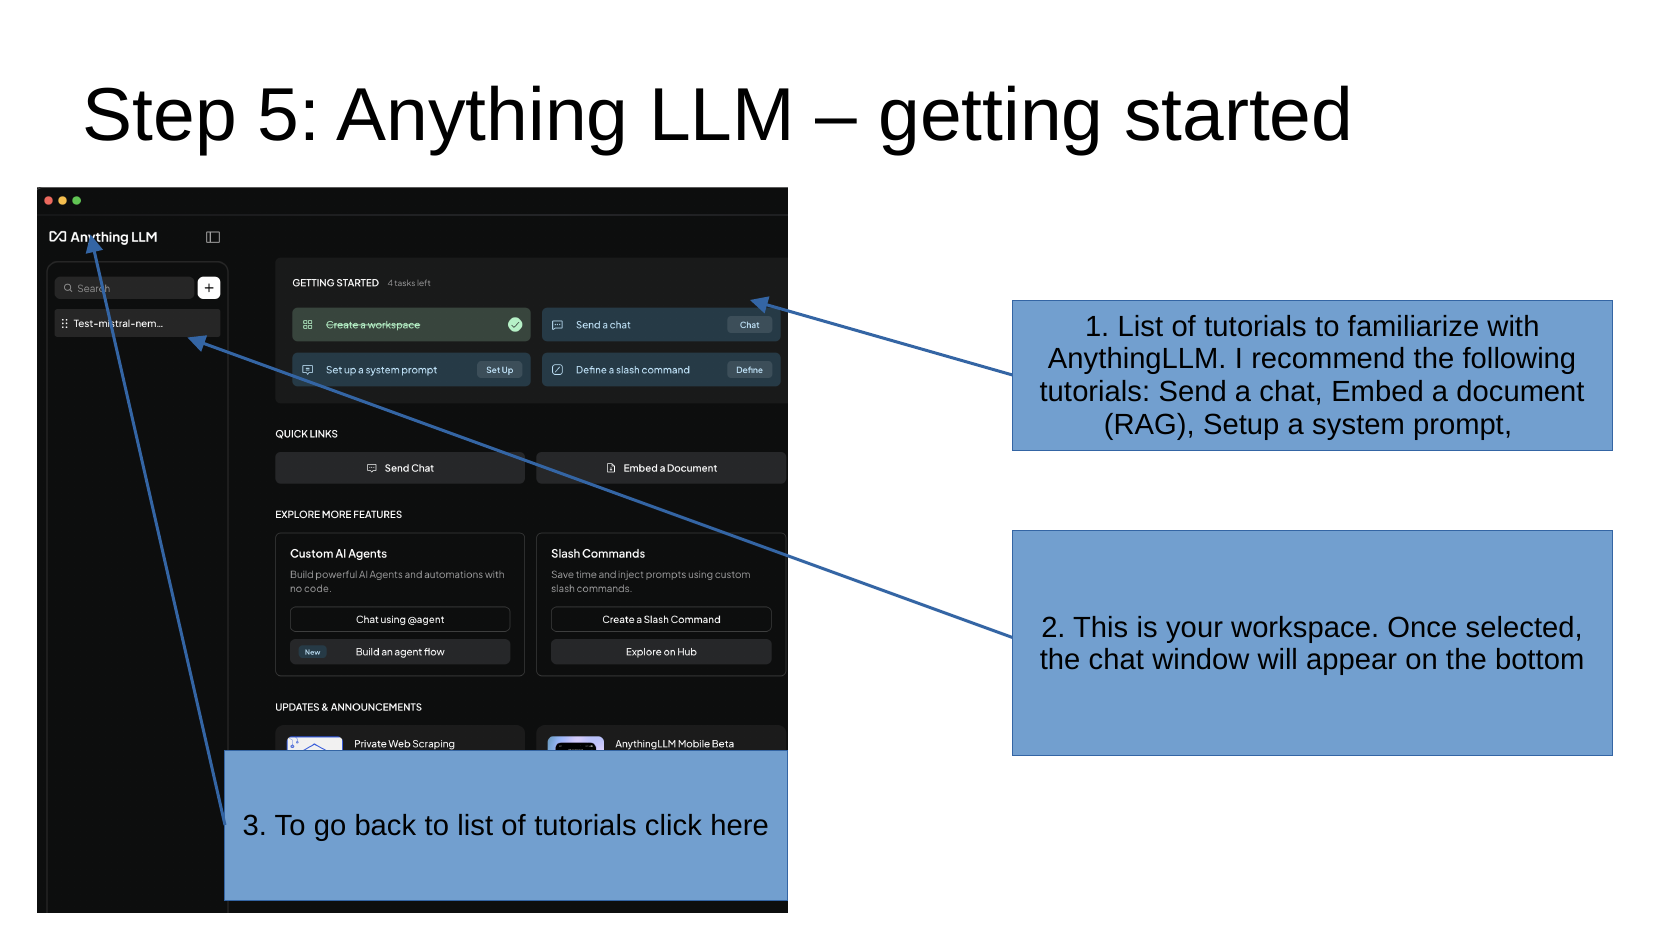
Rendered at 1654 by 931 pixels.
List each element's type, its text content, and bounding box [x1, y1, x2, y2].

text_box 1. List of tutorials to familiarize with AnythingLLM. I recommend the following tutorials: Send a chat, Embed a document (RAG), Setup a system prompt, [1012, 300, 1613, 451]
text_box 3. To go back to list of tutorials click here [224, 750, 788, 901]
title Step 5: Anything LLM – getting started [82, 37, 1571, 193]
picture [37, 187, 788, 913]
text_box 2. This is your workspace. Once selected, the chat window will appear on the bottom [1012, 530, 1613, 756]
